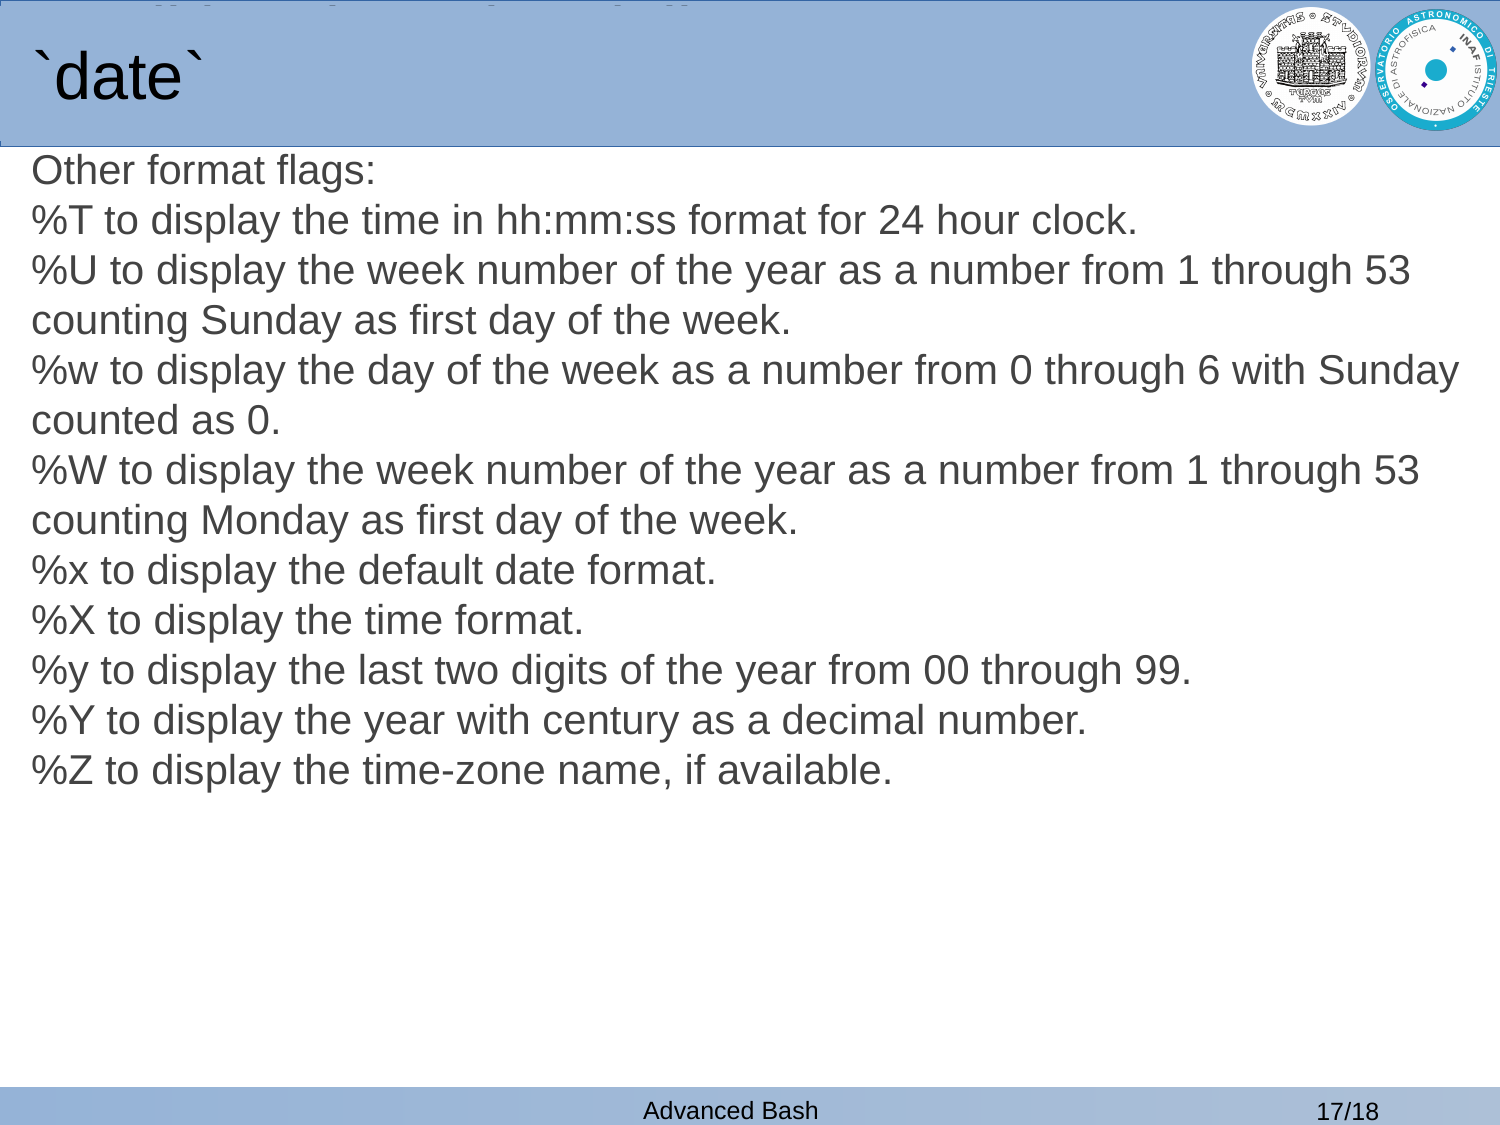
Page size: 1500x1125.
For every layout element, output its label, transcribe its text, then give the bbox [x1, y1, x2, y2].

list Other format flags: %T to display the time in hh:mm:ss format for 24 hour clock. %U to display the week number of the year as a number from 1 through 53 counting Sunday as first day of the week. %w to display the day of the week as a number from 0 through 6 with Sunday counted as 0. %W to display the week number of the year as a number from 1 through 53 counting Monday as first day of the week. %x to display the default date format. %X to display the time format. %y to display the last two digits of the year from 00 through 99. %Y to display the year with century as a decimal number. %Z to display the time-zone name, if available. [16, 135, 1500, 1081]
title Traditional service delivery [0, 0, 1500, 135]
text_box `date` [0, 5, 1232, 141]
